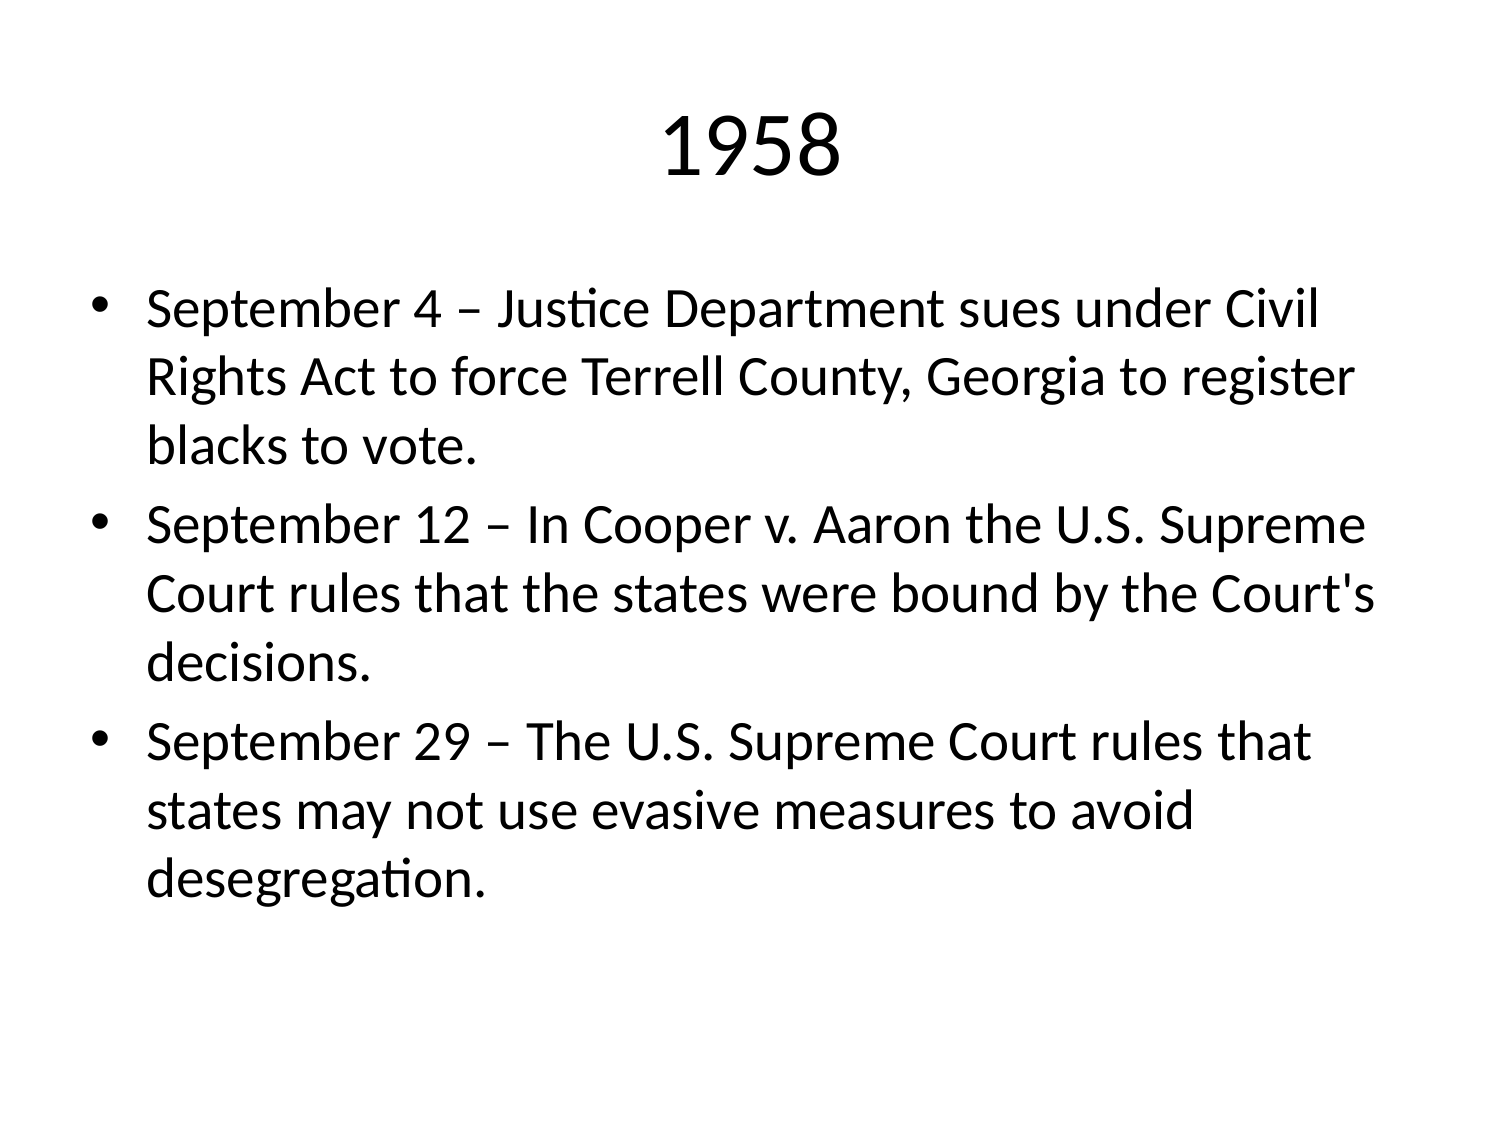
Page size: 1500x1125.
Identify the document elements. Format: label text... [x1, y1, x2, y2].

list September 4 – Justice Department sues under Civil Rights Act to force Terrell County, Georgia to register blacks to vote. September 12 – In Cooper v. Aaron the U.S. Supreme Court rules that the states were bound by the Court's decisions. September 29 – The U.S. Supreme Court rules that states may not use evasive measures to avoid desegregation. [75, 262, 1425, 1005]
title 1958 [75, 45, 1425, 233]
